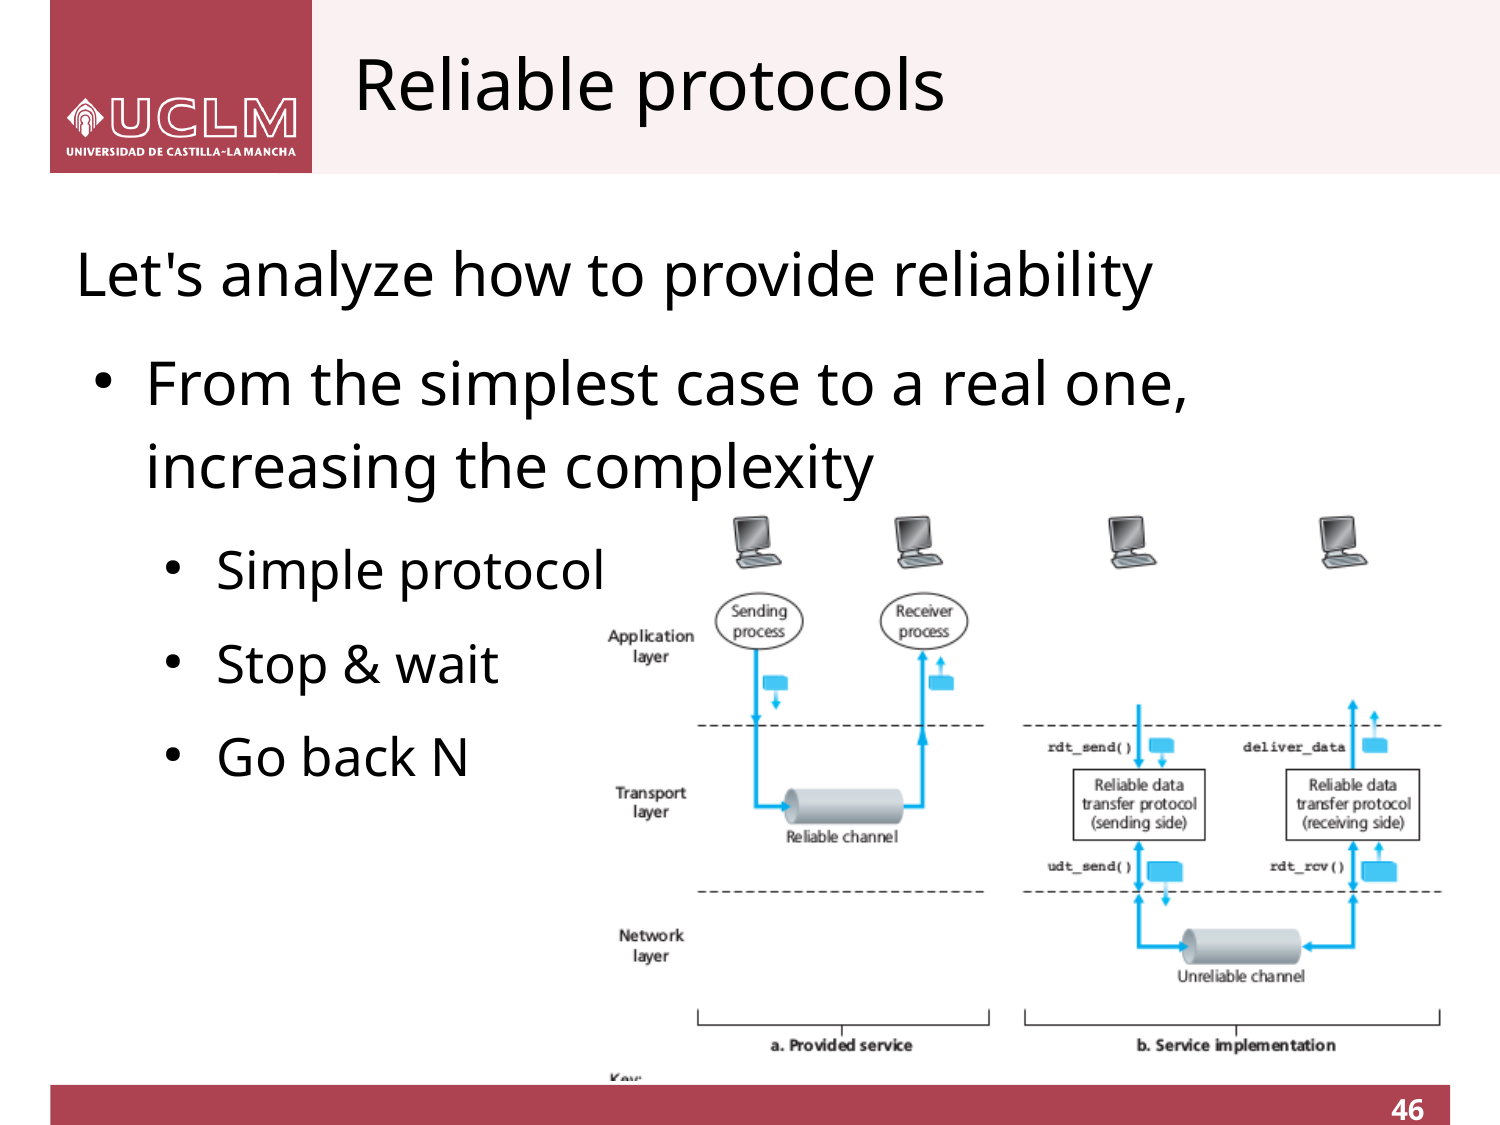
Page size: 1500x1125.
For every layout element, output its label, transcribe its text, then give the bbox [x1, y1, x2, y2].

list Let's analyze how to provide reliability From the simplest case to a real one, increasing the complexity Simple protocol Stop & wait Go back N [74, 231, 1425, 884]
picture [50, 0, 312, 173]
title Reliable protocols [353, 6, 1425, 168]
picture [602, 501, 1483, 1081]
